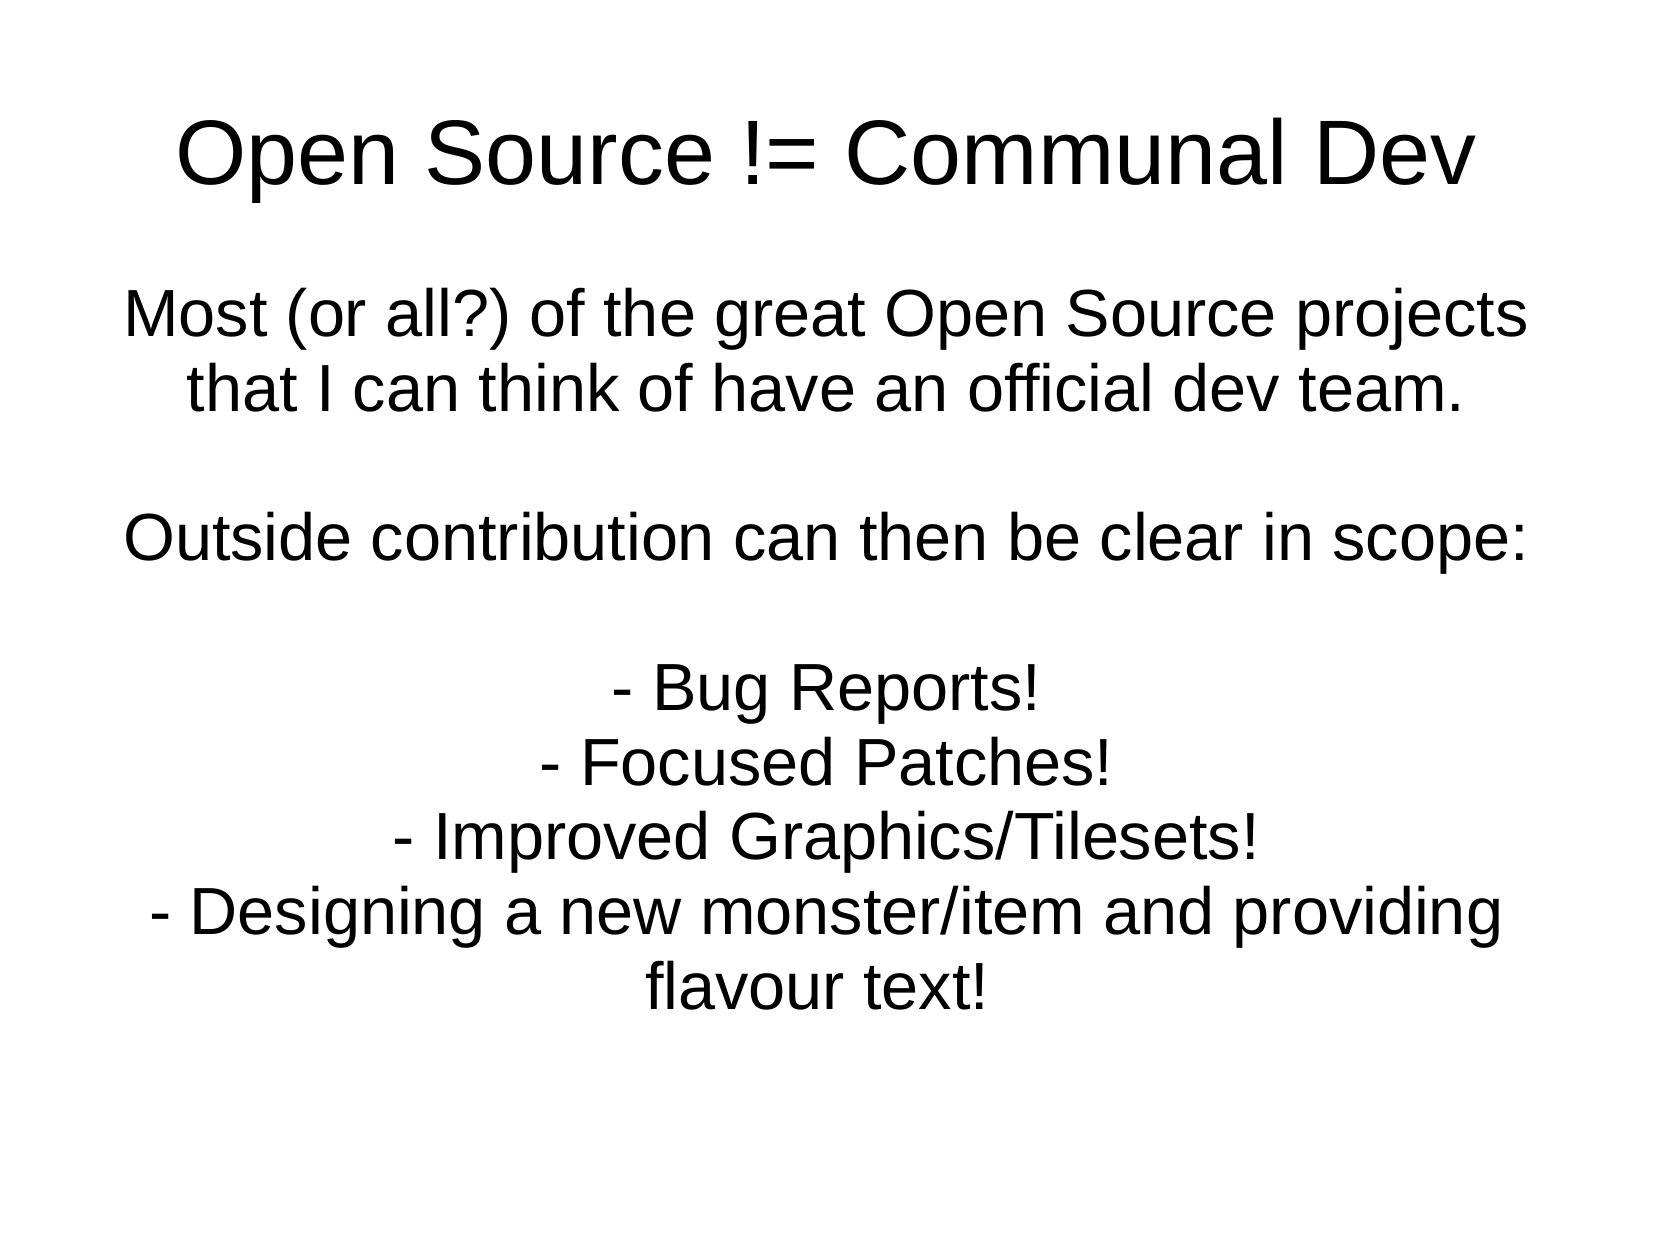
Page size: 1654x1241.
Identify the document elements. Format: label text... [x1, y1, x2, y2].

subtitle Most (or all?) of the great Open Source projects that I can think of have an official dev team. Outside contribution can then be clear in scope: - Bug Reports! - Focused Patches! - Improved Graphics/Tilesets! - Designing a new monster/item and providing flavour text! [82, 275, 1571, 1024]
title Open Source != Communal Dev [82, 49, 1571, 257]
